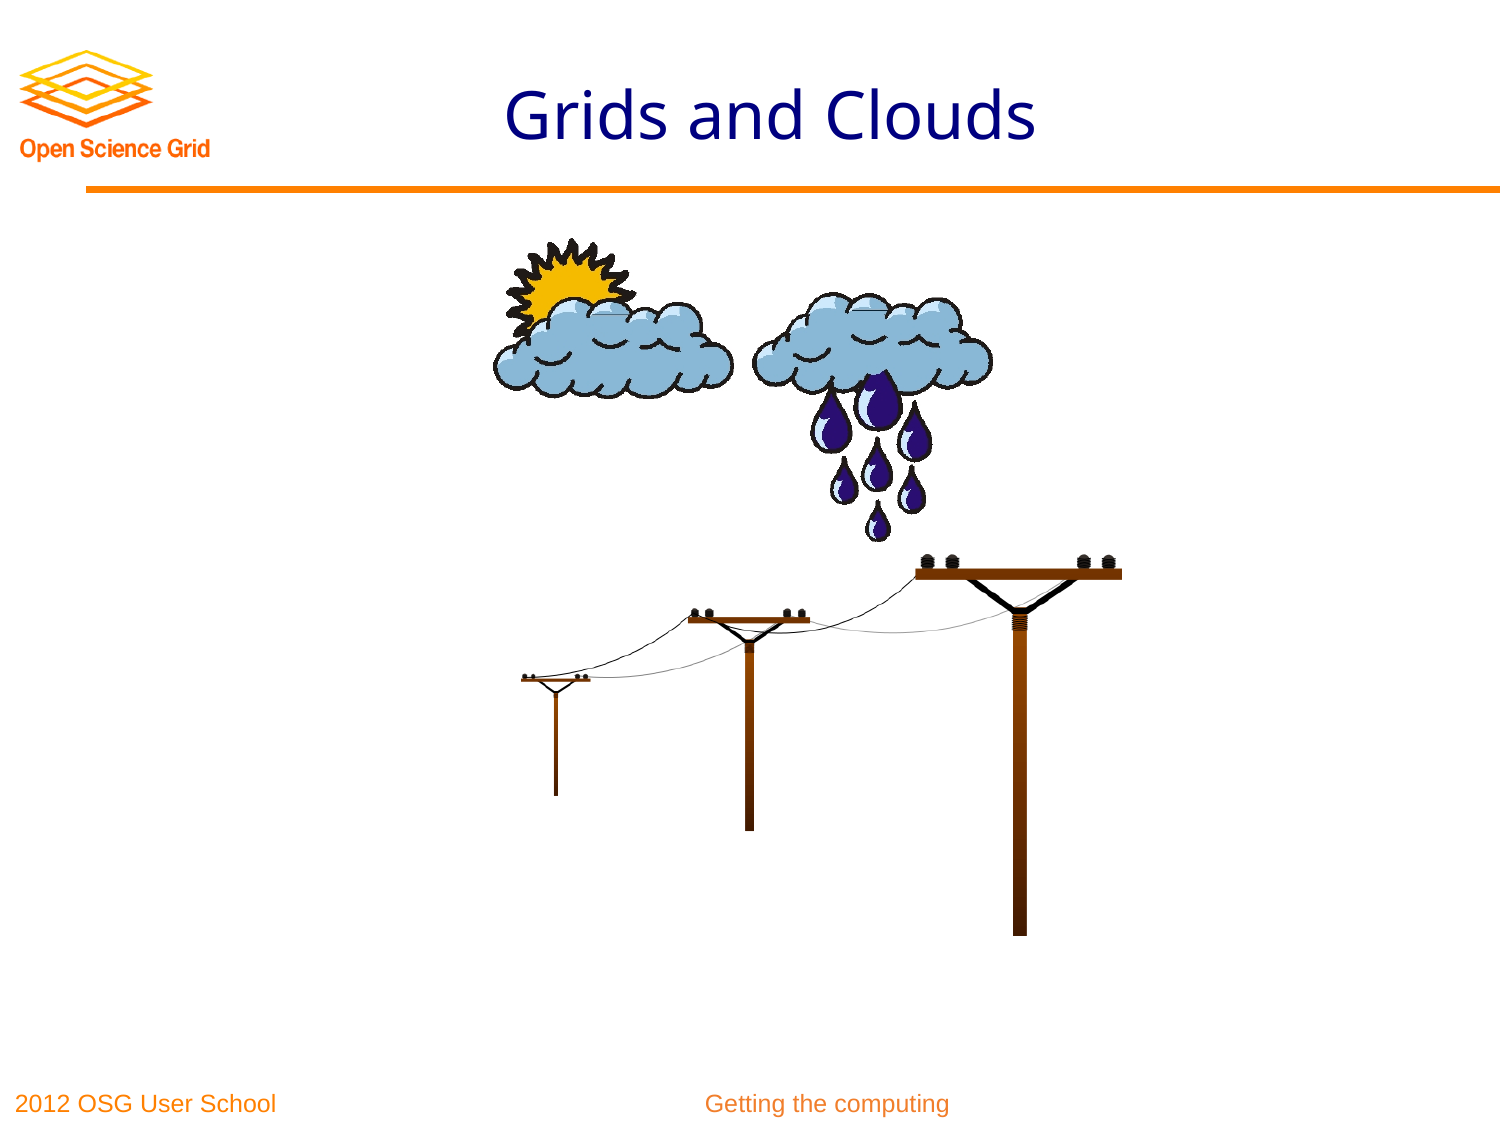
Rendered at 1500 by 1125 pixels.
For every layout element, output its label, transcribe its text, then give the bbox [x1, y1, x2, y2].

picture [521, 554, 1122, 936]
title Grids and Clouds [201, 18, 1342, 207]
picture [0, 27, 201, 179]
picture [493, 238, 734, 399]
picture [752, 292, 993, 542]
